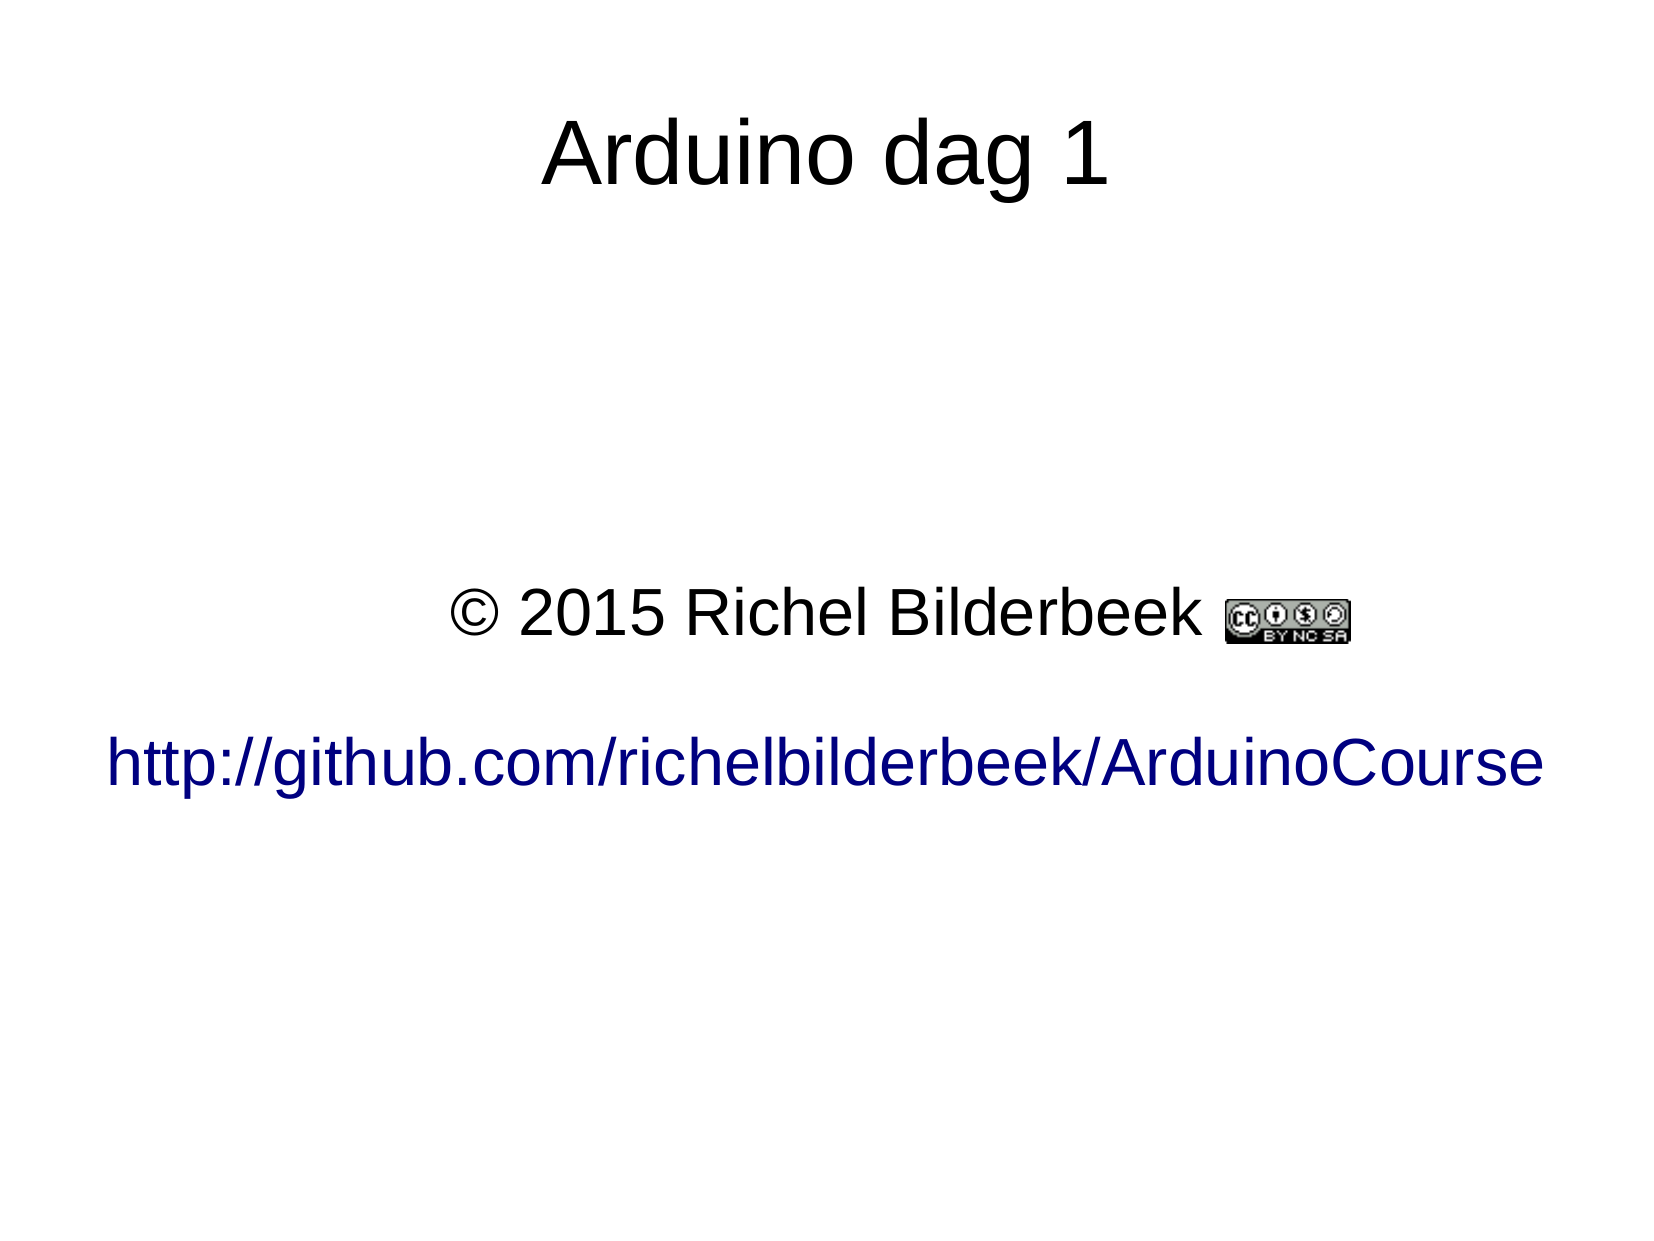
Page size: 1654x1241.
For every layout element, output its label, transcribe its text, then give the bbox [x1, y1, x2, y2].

subtitle © 2015 Richel Bilderbeek http://github.com/richelbilderbeek/ArduinoCourse [82, 290, 1571, 1010]
title Arduino dag 1 [82, 49, 1571, 257]
picture [1225, 599, 1351, 644]
